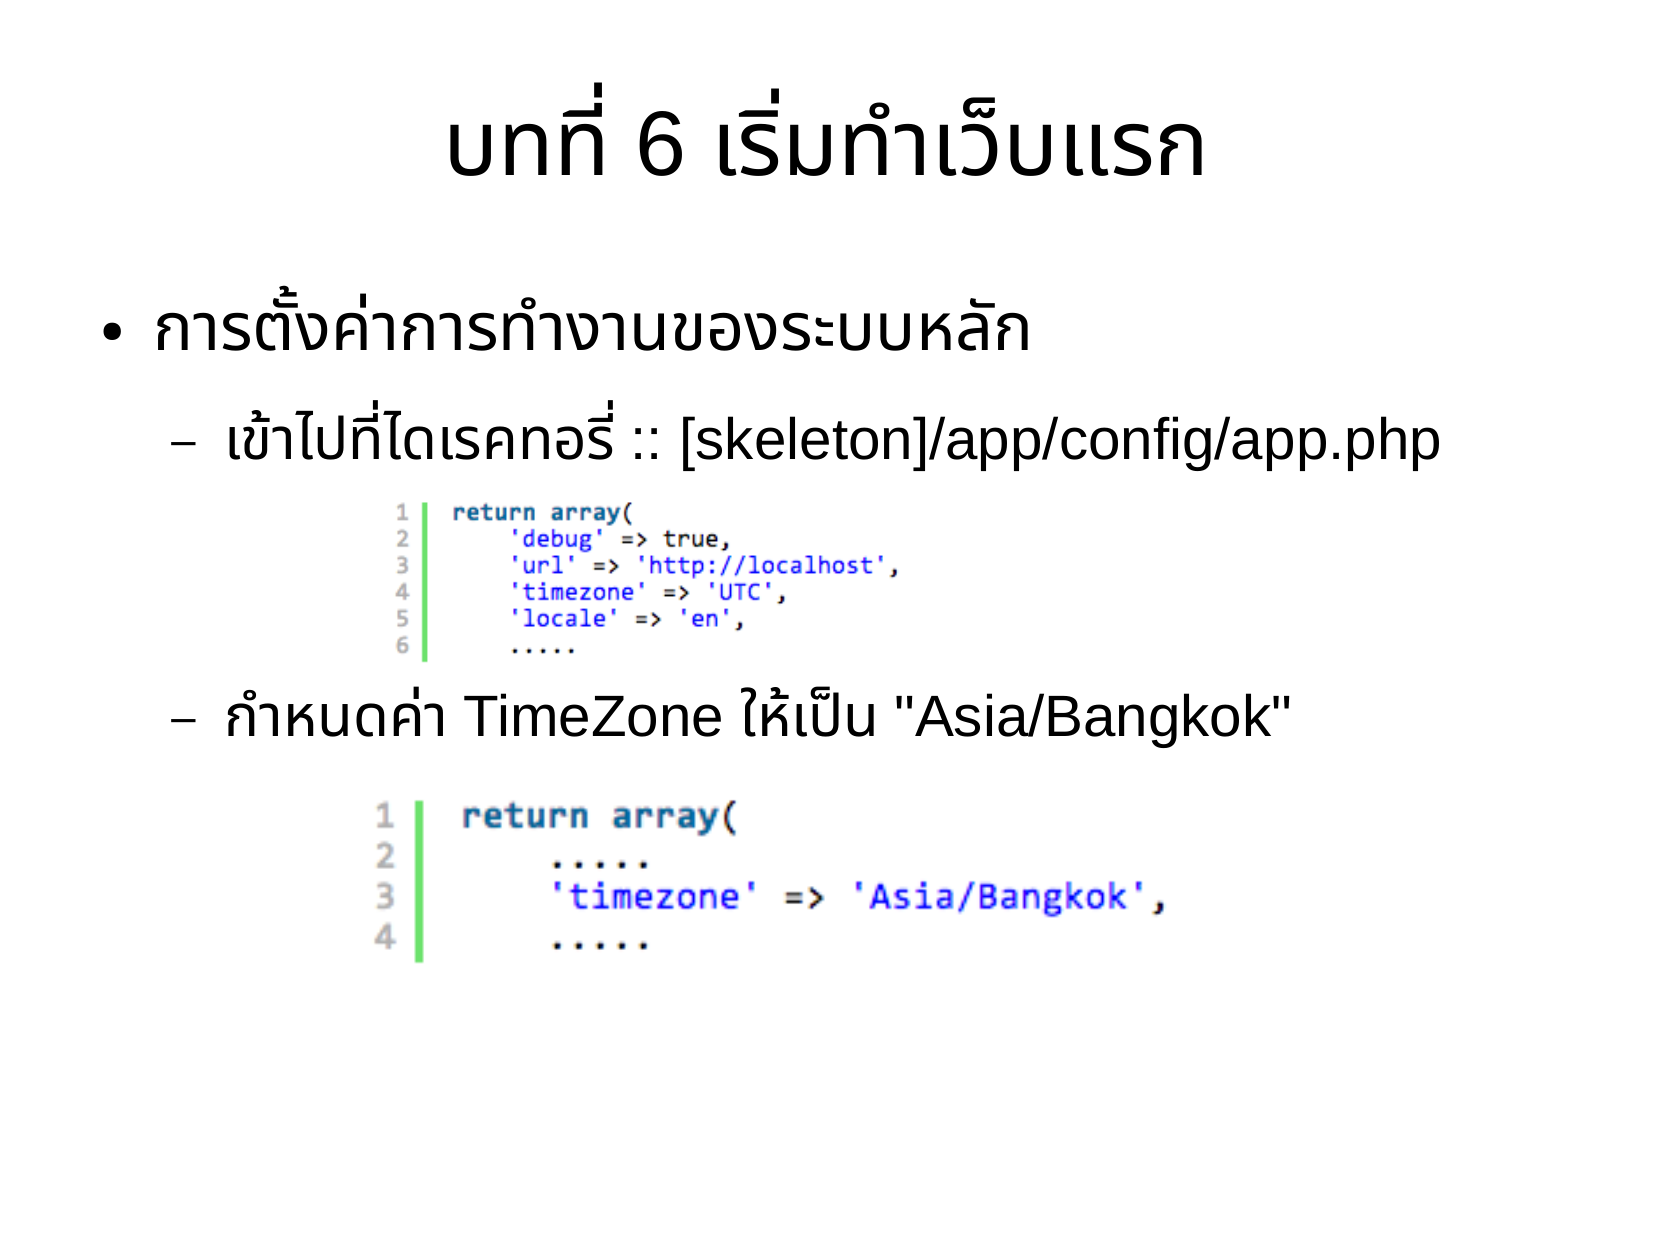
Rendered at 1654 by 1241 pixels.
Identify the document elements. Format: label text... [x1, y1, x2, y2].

picture [311, 780, 1250, 1021]
title บทที่ 6 เริ่มทำเว็บแรก [82, 49, 1571, 257]
list การตั้งค่าการทำงานของระบบหลัก เข้าไปที่ไดเรคทอรี่ :: [skeleton]/app/config/app.php กำหนดค่า TimeZone ให้เป็น "Asia/Bangkok" [82, 290, 1571, 1141]
picture [375, 494, 1006, 680]
